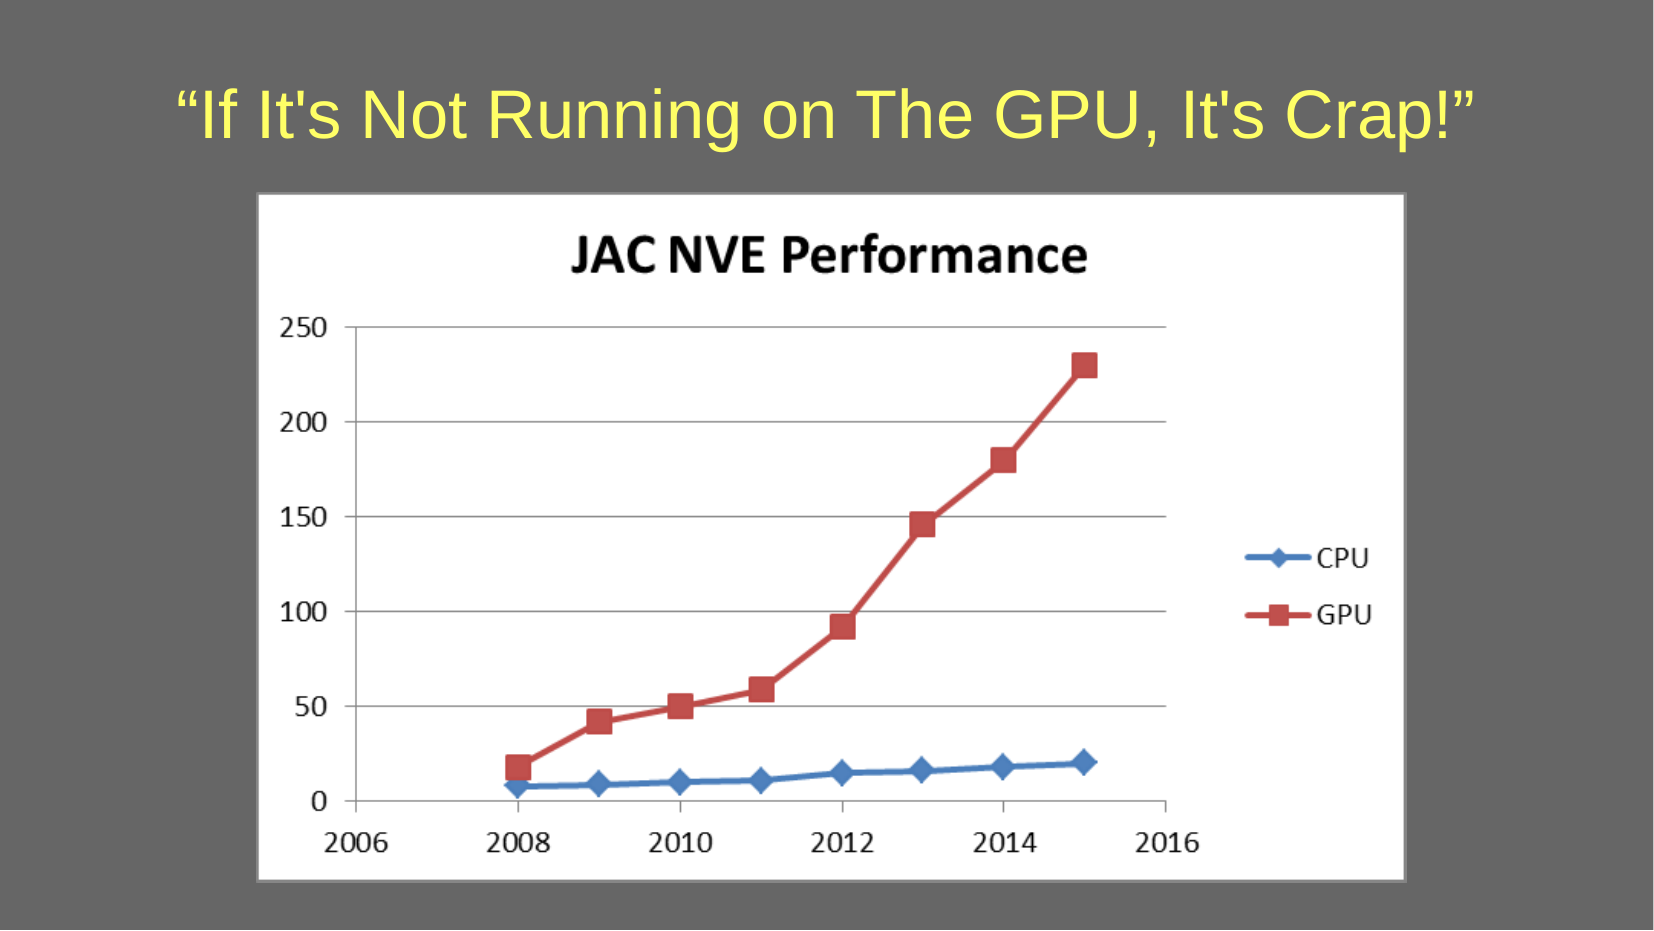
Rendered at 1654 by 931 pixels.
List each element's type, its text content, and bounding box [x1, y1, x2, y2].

picture [256, 192, 1407, 884]
title “If It's Not Running on The GPU, It's Crap!” [82, 36, 1571, 193]
